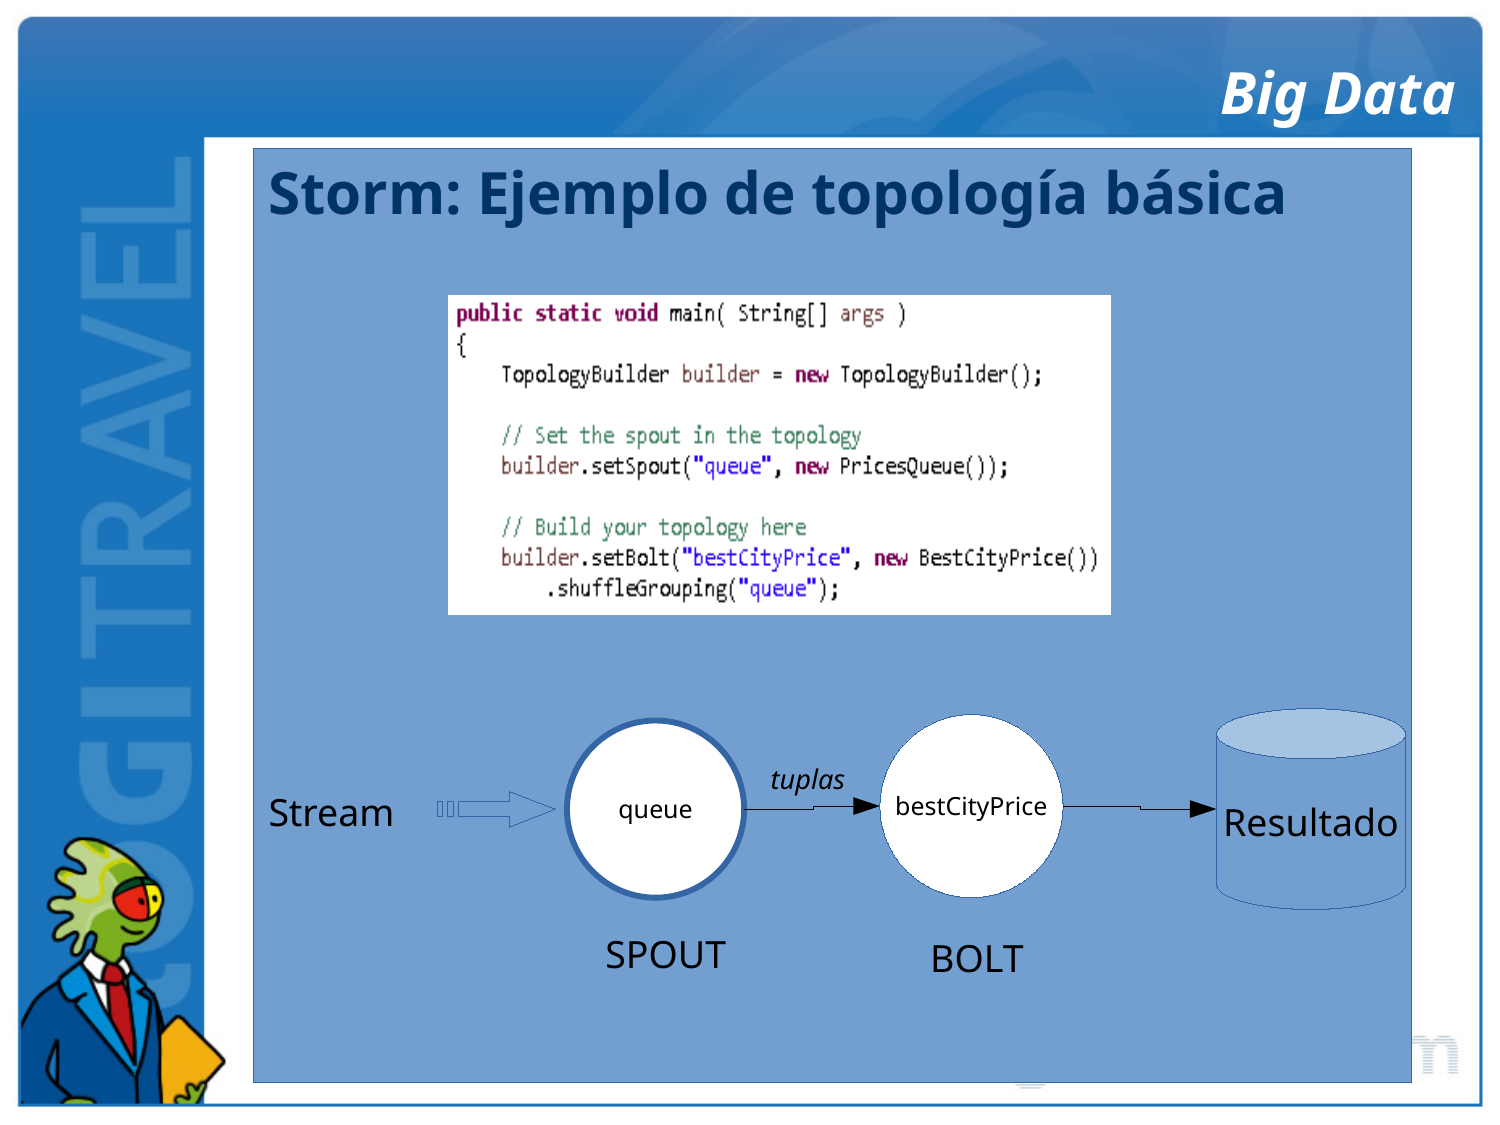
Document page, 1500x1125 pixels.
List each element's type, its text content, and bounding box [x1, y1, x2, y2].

text_box SPOUT [590, 921, 768, 983]
text_box BOLT [915, 924, 1093, 987]
text_box [437, 801, 443, 817]
text_box Stream [253, 779, 432, 842]
picture [0, 0, 1500, 1125]
text_box bestCityPrice [880, 714, 1064, 898]
text_box Big Data [694, 62, 1471, 121]
text_box Big Data [1284, 89, 1296, 108]
text_box [447, 801, 454, 817]
text_box Resultado [1216, 737, 1406, 910]
text_box [458, 791, 556, 828]
text_box tuplas [755, 753, 934, 815]
text_box Storm: Ejemplo de topología básica [253, 148, 1412, 1083]
text_box queue [566, 720, 745, 898]
